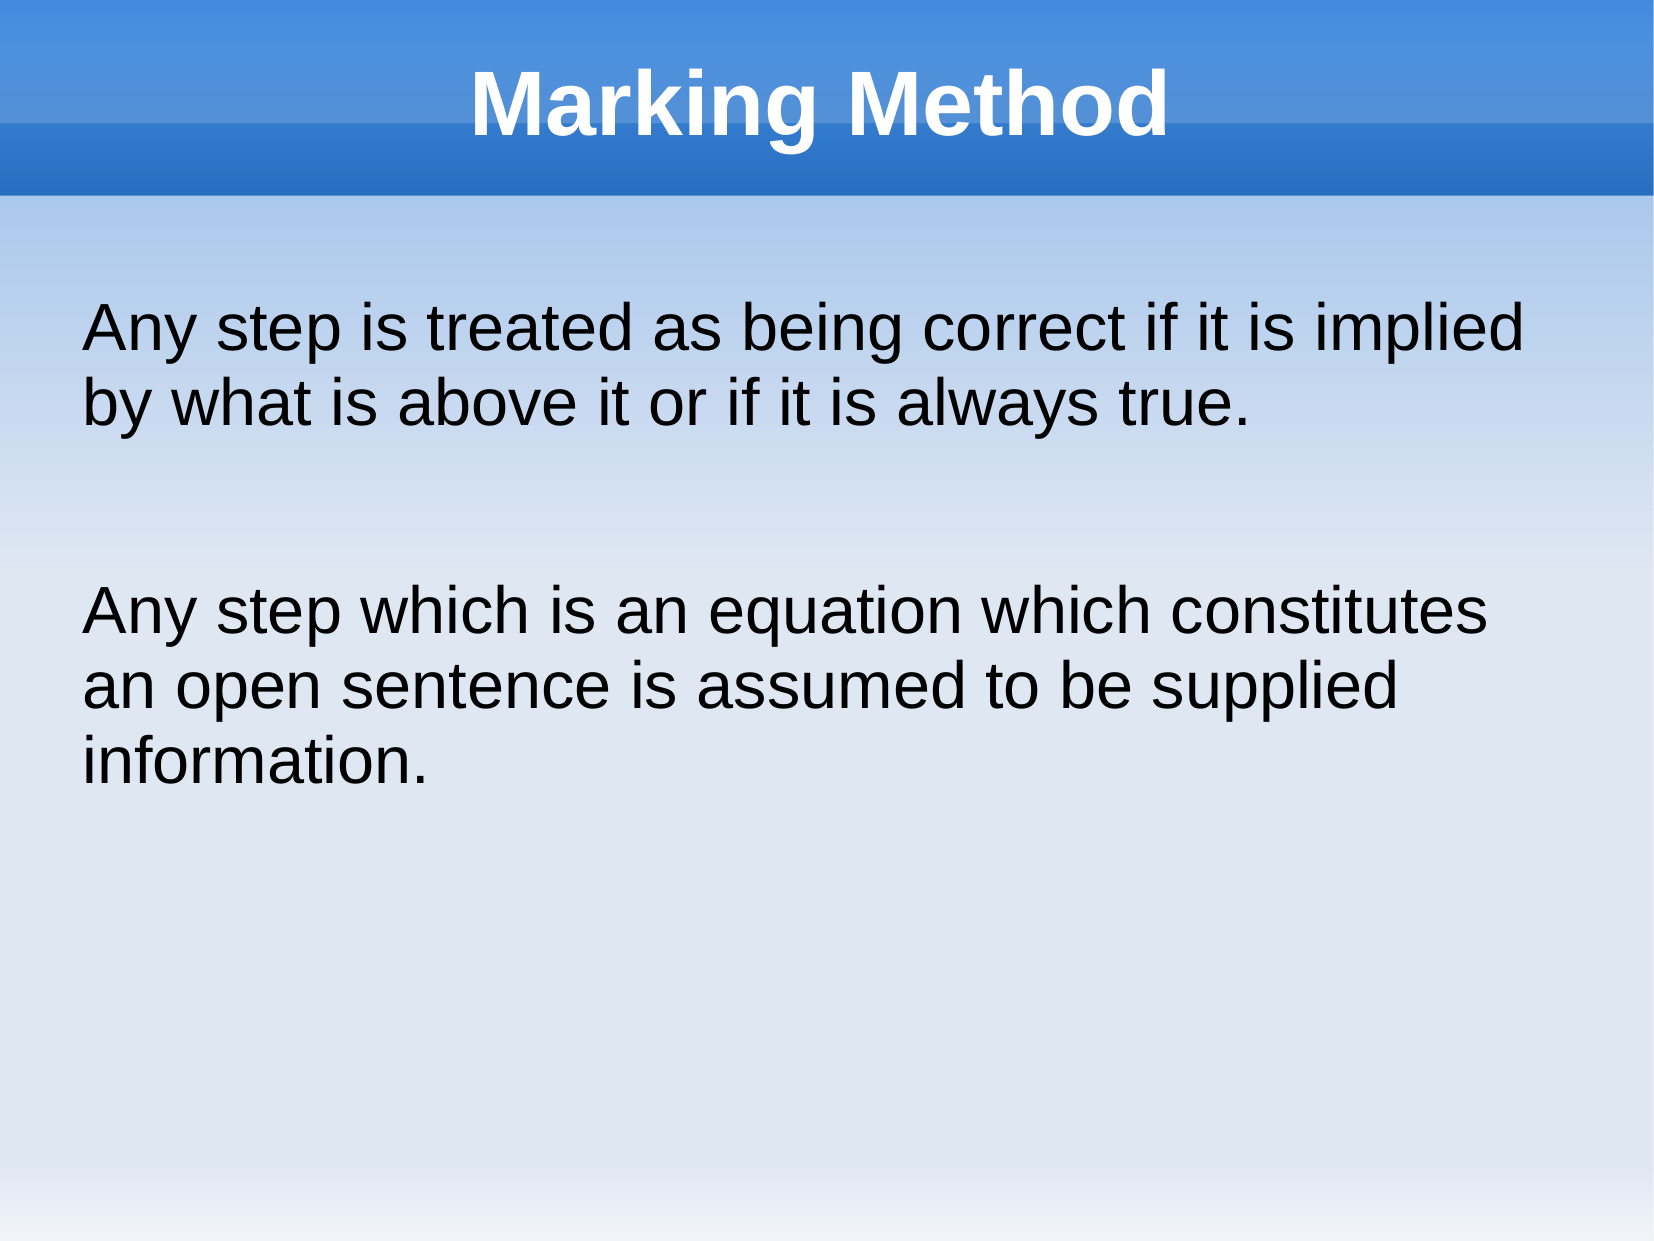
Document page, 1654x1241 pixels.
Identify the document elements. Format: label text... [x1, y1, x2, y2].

title Marking Method [76, 0, 1565, 208]
list Any step is treated as being correct if it is implied by what is above it or if it is always true. Any step which is an equation which constitutes an open sentence is assumed to be supplied information. [82, 290, 1565, 1241]
picture [0, 0, 1654, 1241]
